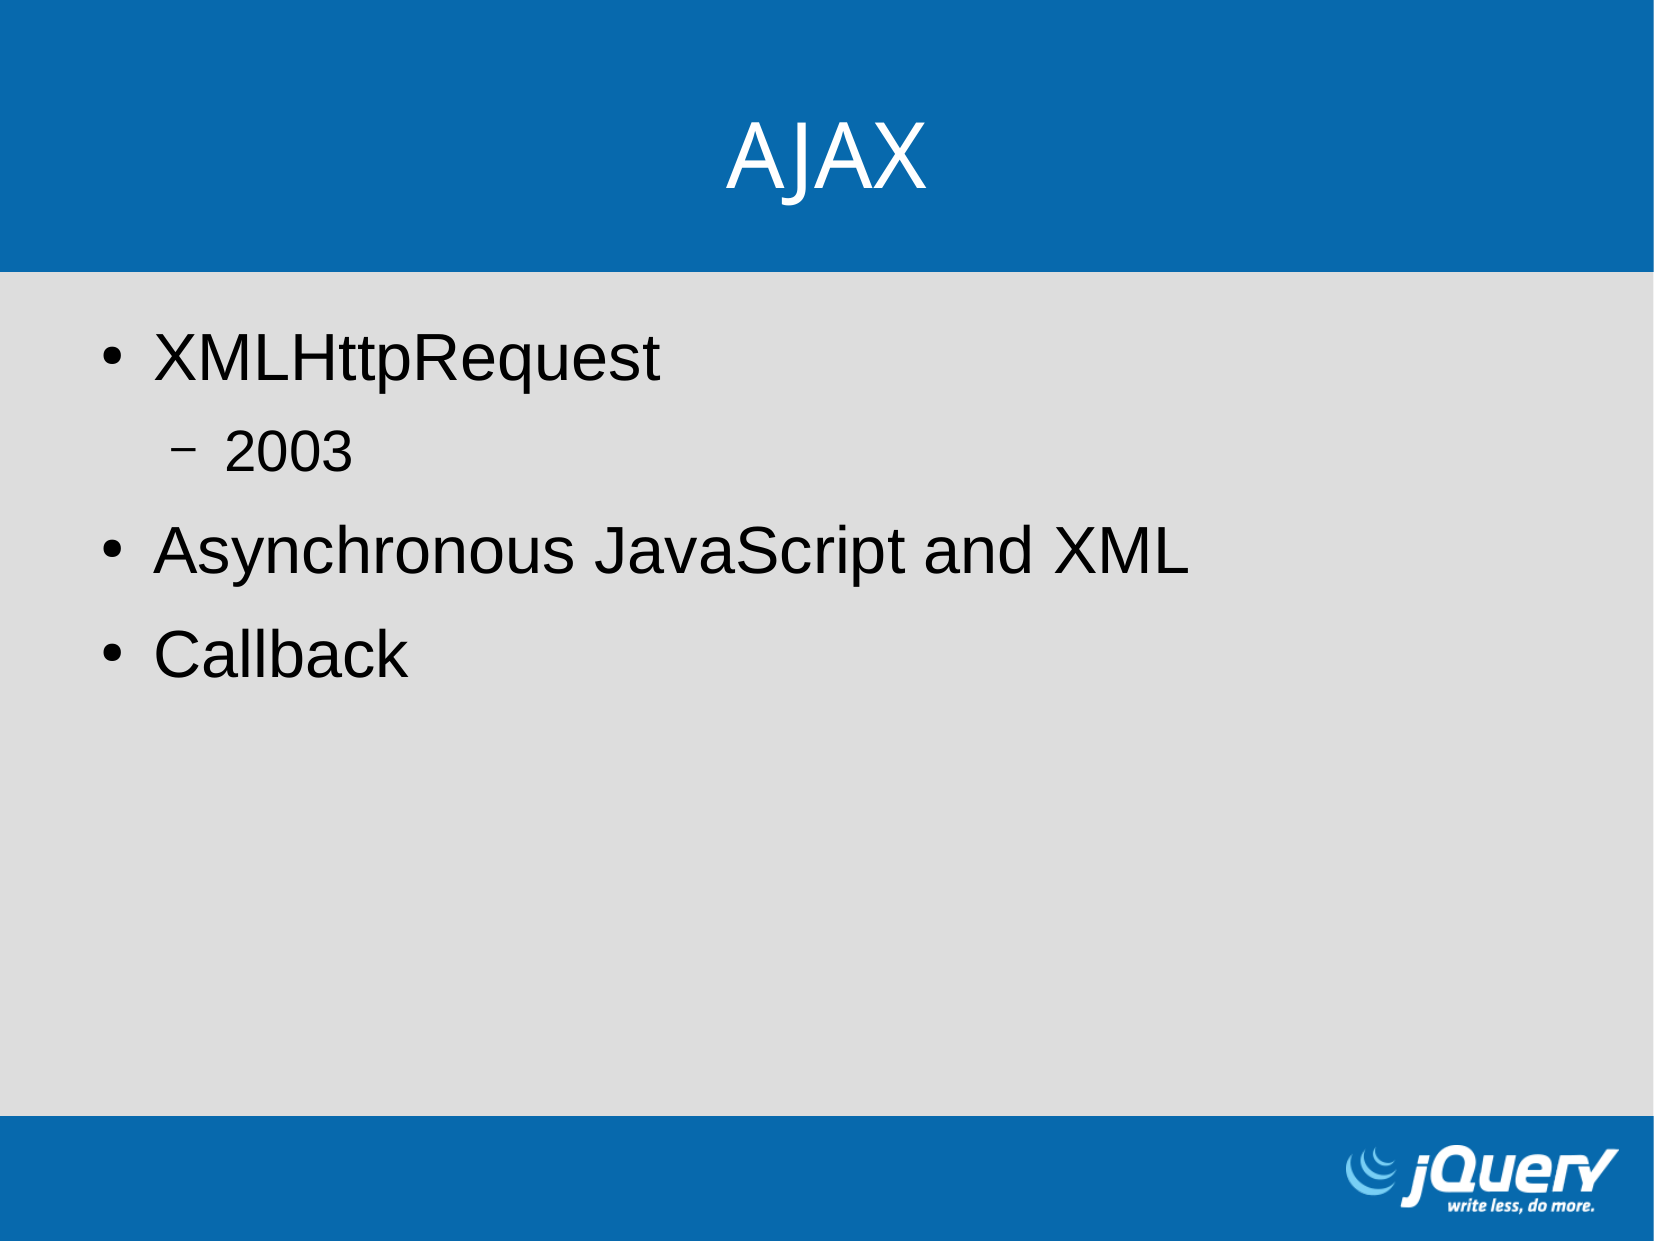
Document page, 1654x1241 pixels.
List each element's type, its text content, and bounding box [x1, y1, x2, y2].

title AJAX [82, 49, 1571, 257]
picture [0, 1116, 1654, 1241]
picture [0, 0, 1654, 272]
list XMLHttpRequest 2003 Asynchronous JavaScript and XML Callback [82, 320, 1571, 1040]
